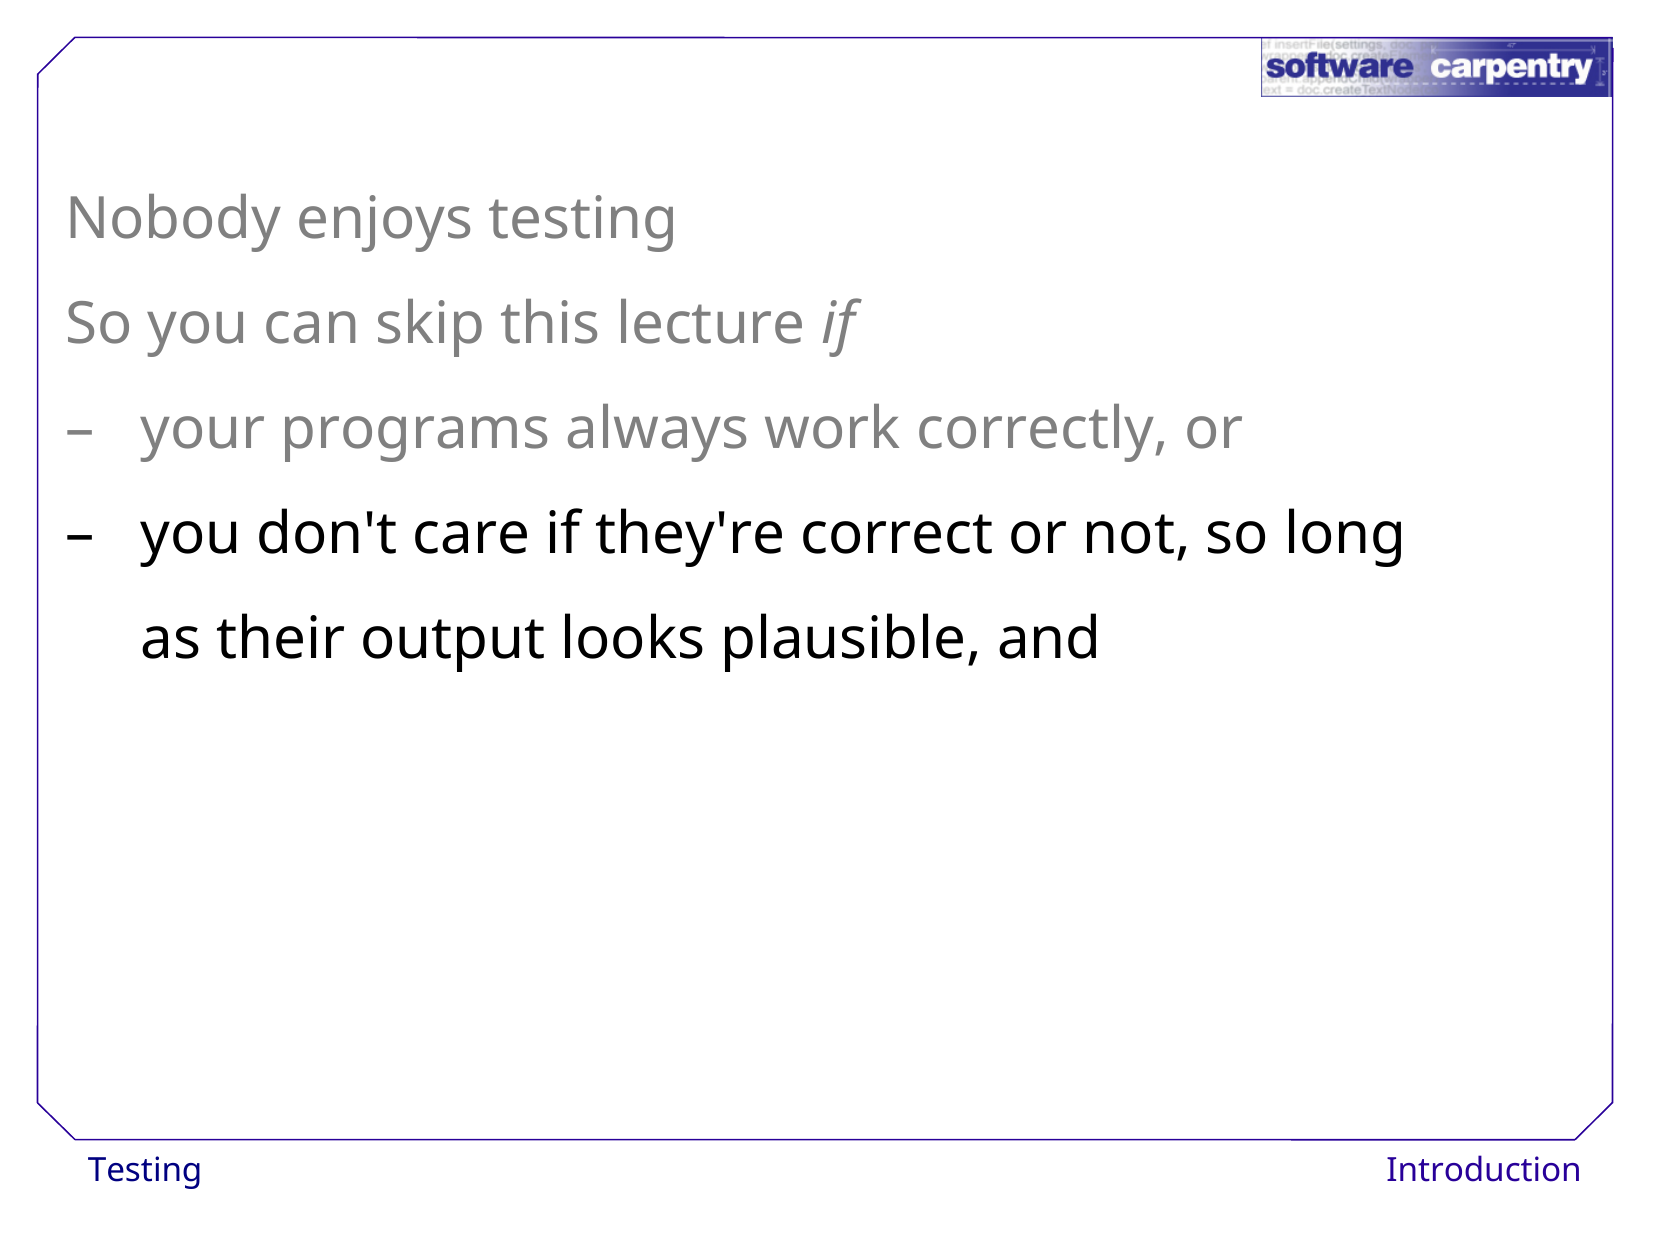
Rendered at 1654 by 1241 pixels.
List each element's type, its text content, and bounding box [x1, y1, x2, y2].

text_box Nobody enjoys testing So you can skip this lecture if – your programs always work correctly, or – you don't care if they're correct or not, so long as their output looks plausible, and [50, 138, 1572, 679]
picture [1261, 39, 1613, 97]
